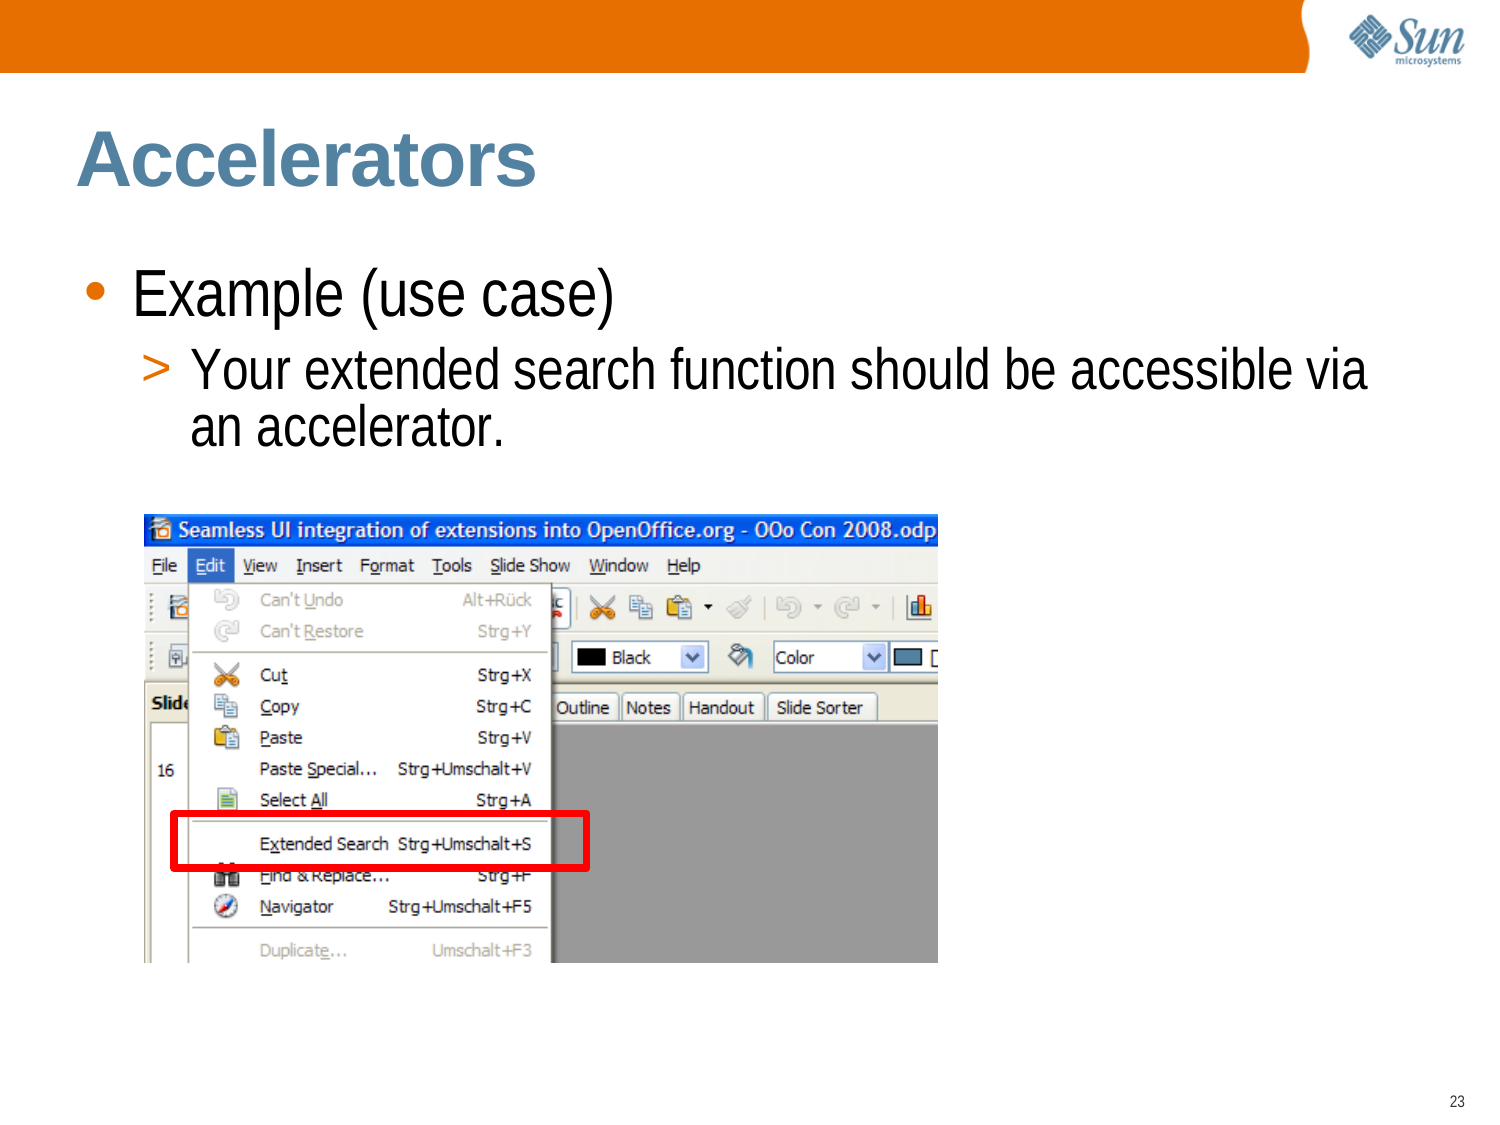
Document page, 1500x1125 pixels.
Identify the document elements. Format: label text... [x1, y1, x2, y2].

picture [0, 0, 1500, 73]
title Accelerators [75, 123, 1437, 227]
list Example (use case) Your extended search function should be accessible via an accelerator. [64, 263, 1401, 1068]
picture [144, 514, 938, 963]
